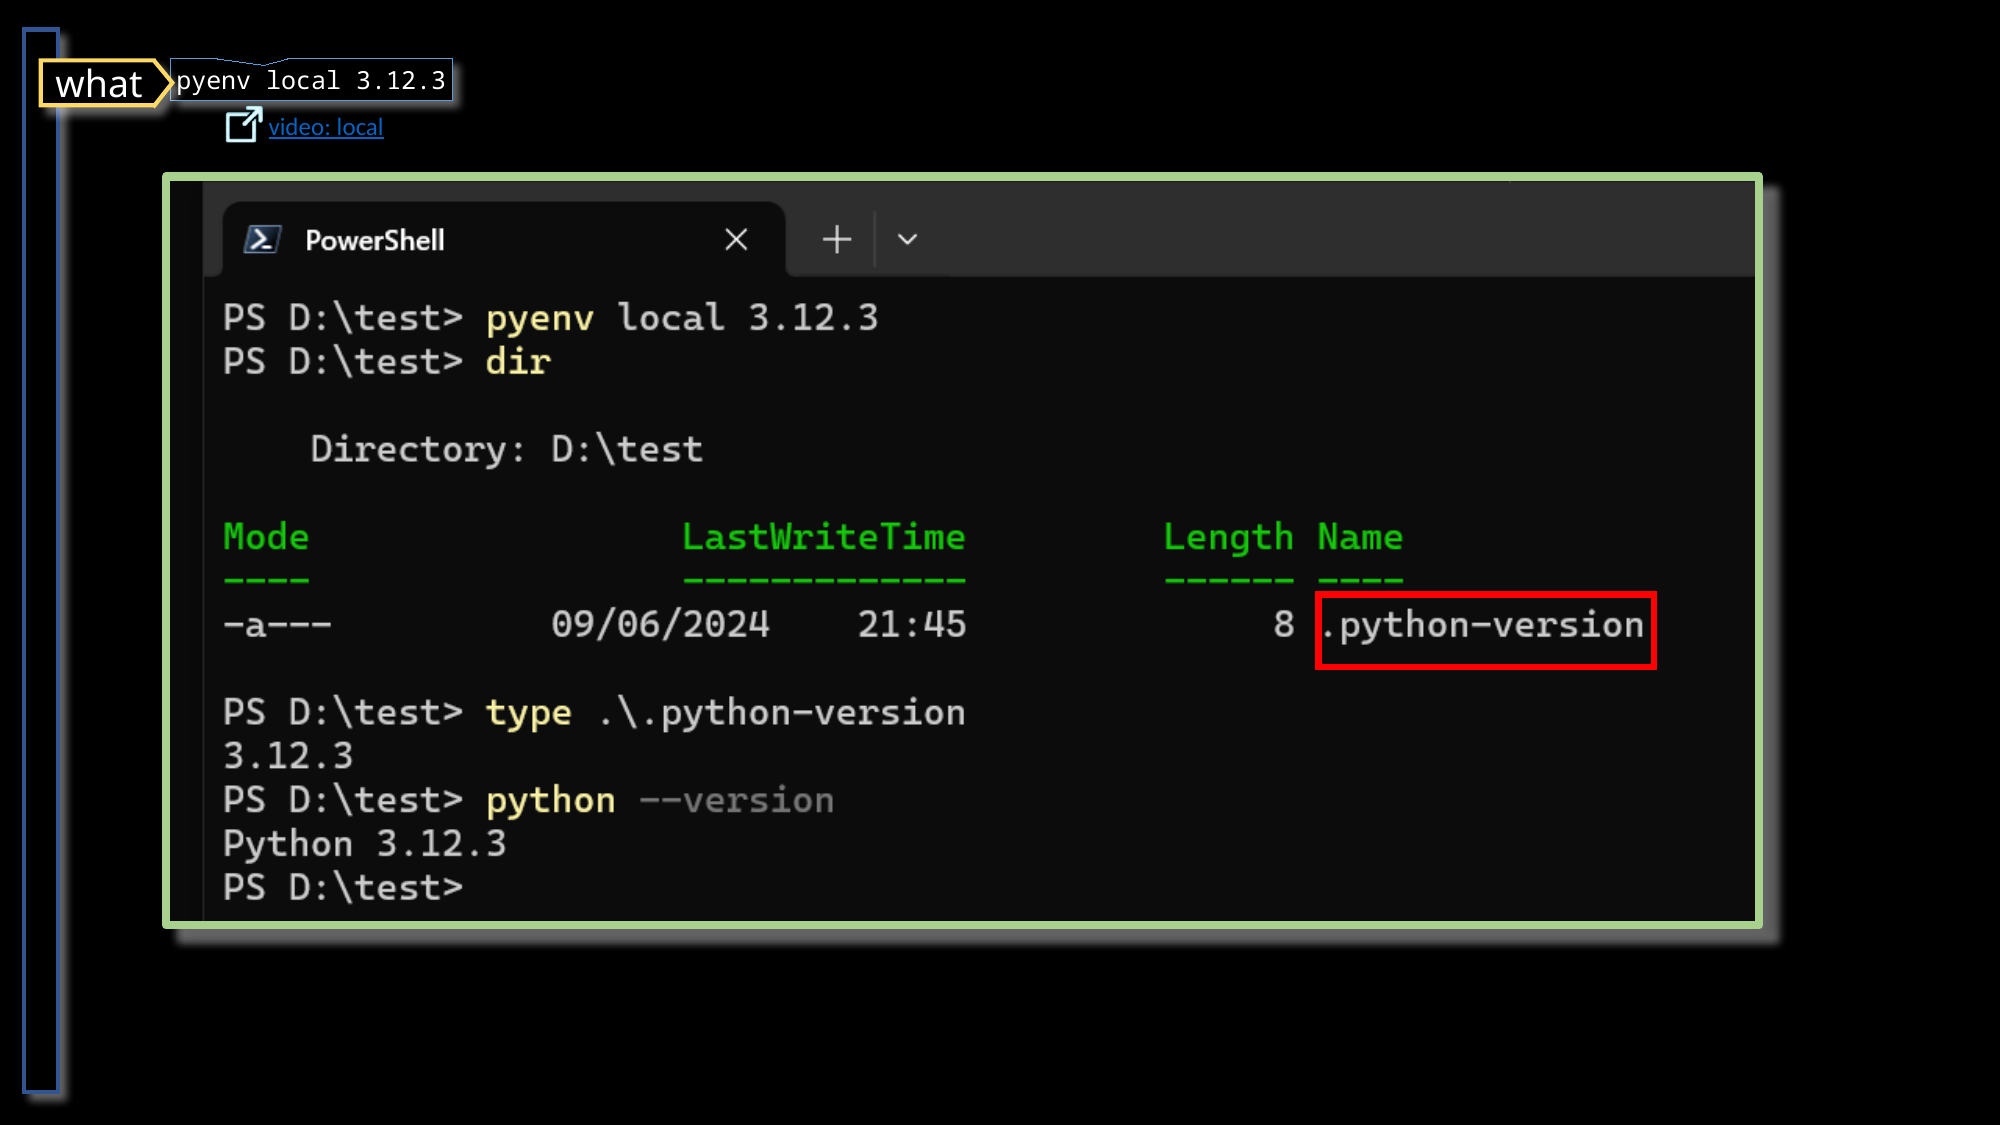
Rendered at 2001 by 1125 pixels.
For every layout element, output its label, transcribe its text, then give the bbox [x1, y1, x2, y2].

text_box pyenv local 3.12.3 [170, 58, 453, 101]
picture [221, 101, 267, 147]
text_box what [40, 60, 173, 106]
text_box video: local [253, 103, 399, 148]
text_box [23, 29, 58, 1093]
picture [170, 180, 1755, 922]
